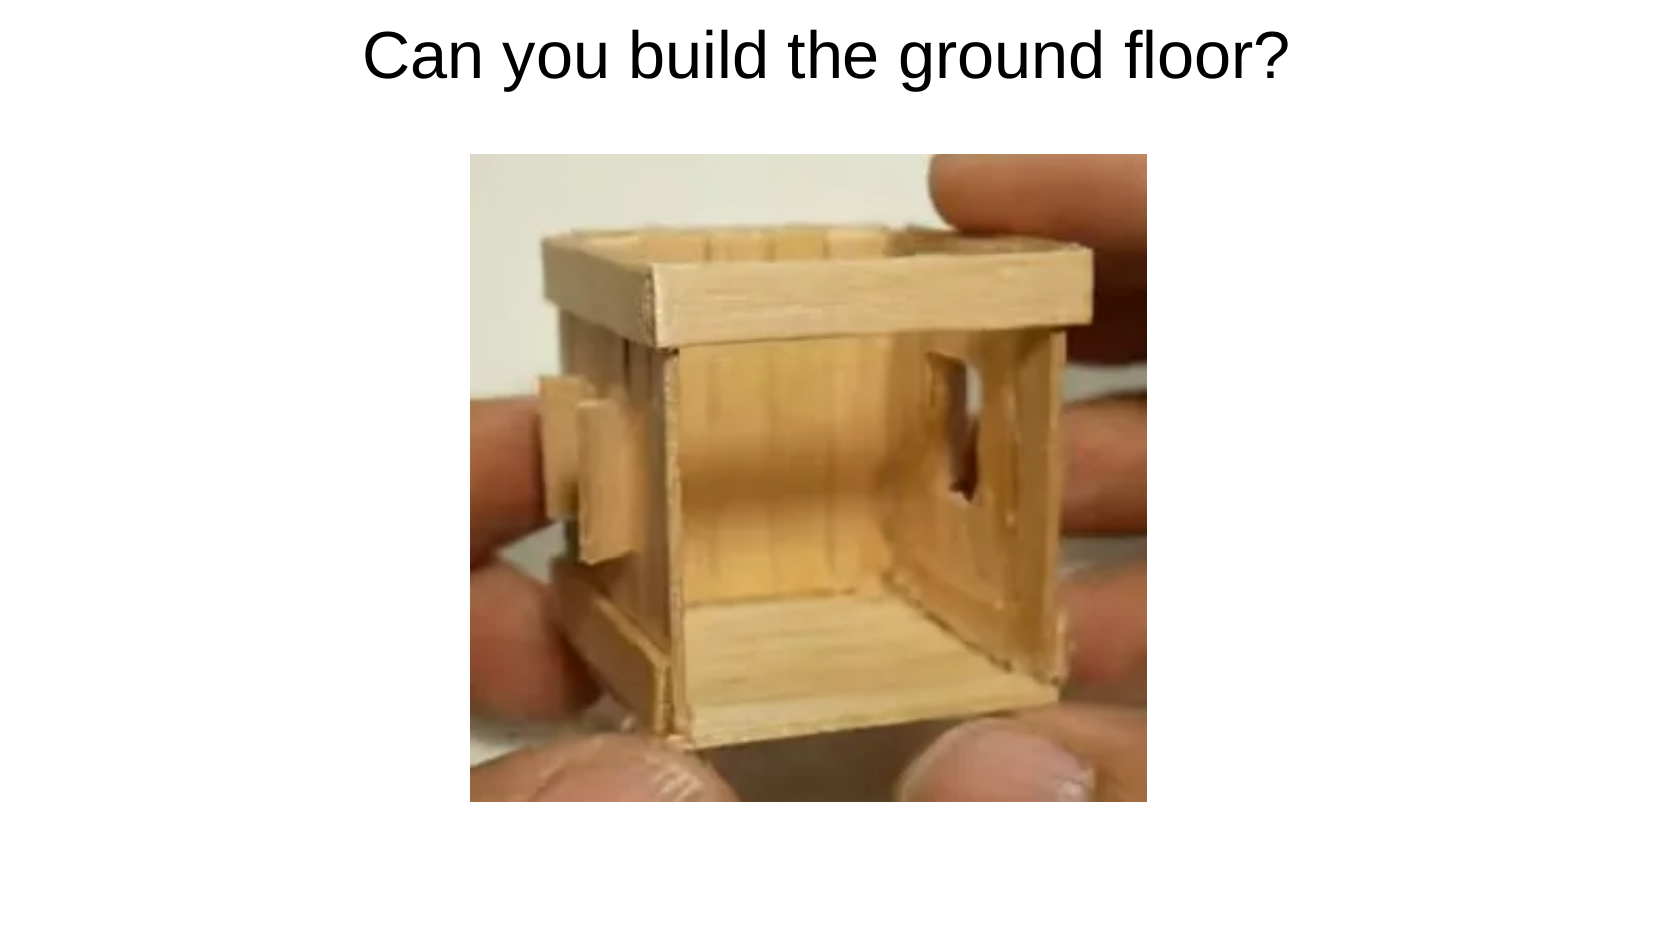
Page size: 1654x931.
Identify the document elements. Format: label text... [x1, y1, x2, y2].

title Can you build the ground floor? [82, 0, 1571, 134]
picture [470, 154, 1147, 802]
